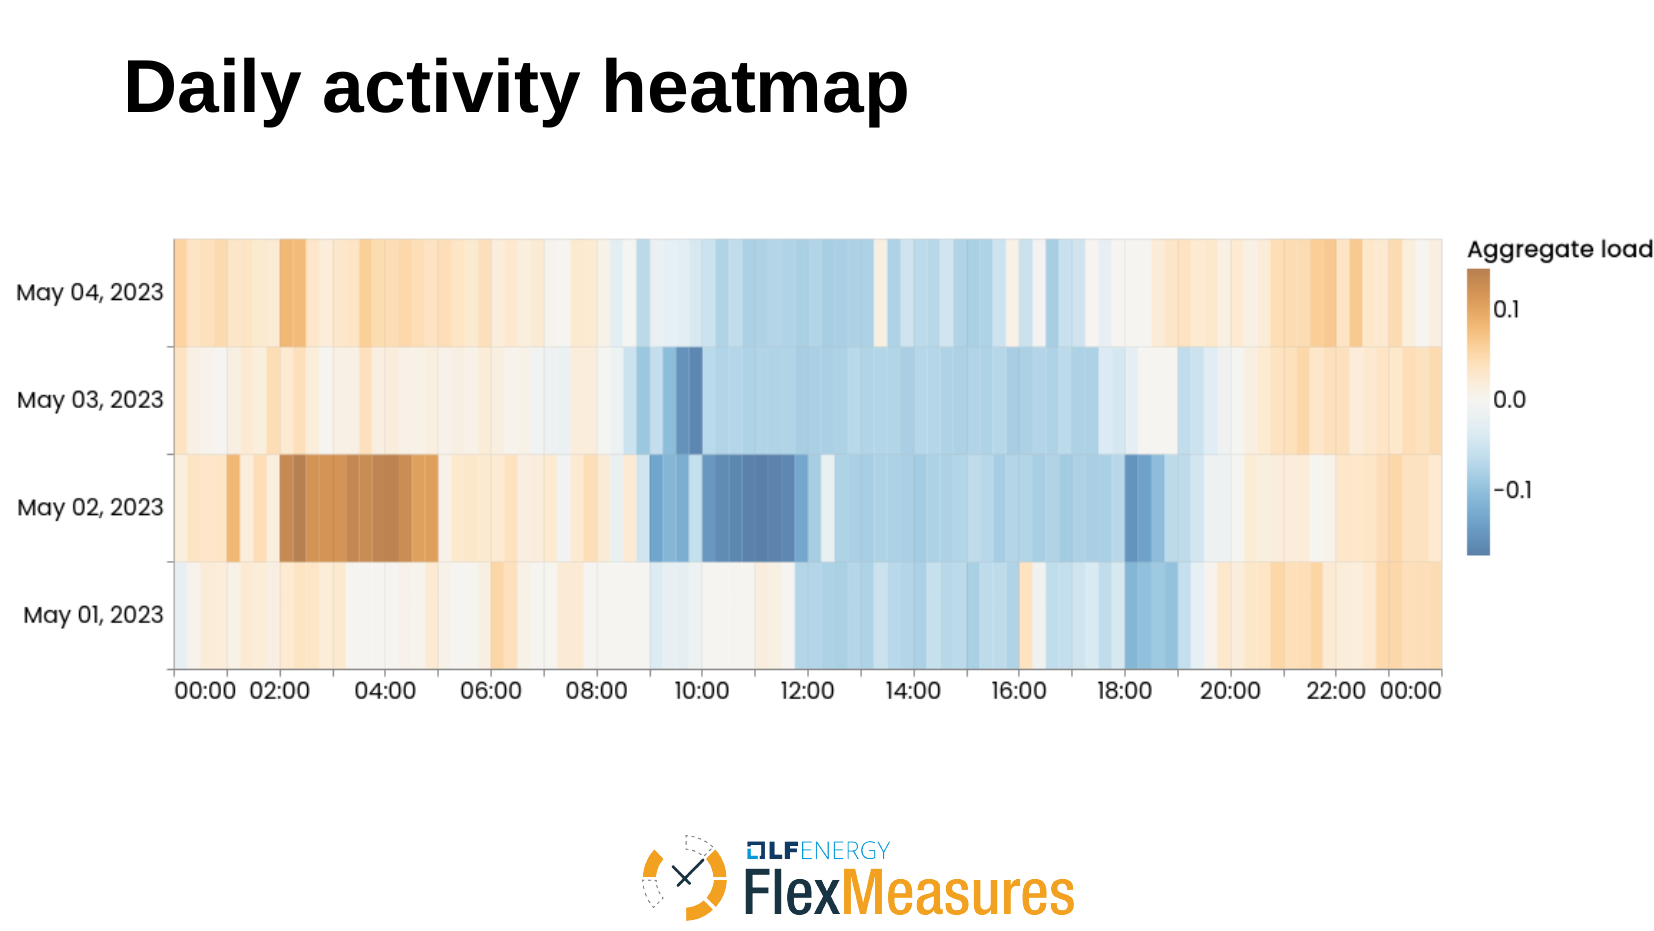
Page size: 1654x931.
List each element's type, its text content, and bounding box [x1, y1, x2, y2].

picture [3, 213, 1654, 722]
picture [642, 835, 1074, 921]
text_box Daily activity heatmap [37, 37, 1238, 213]
